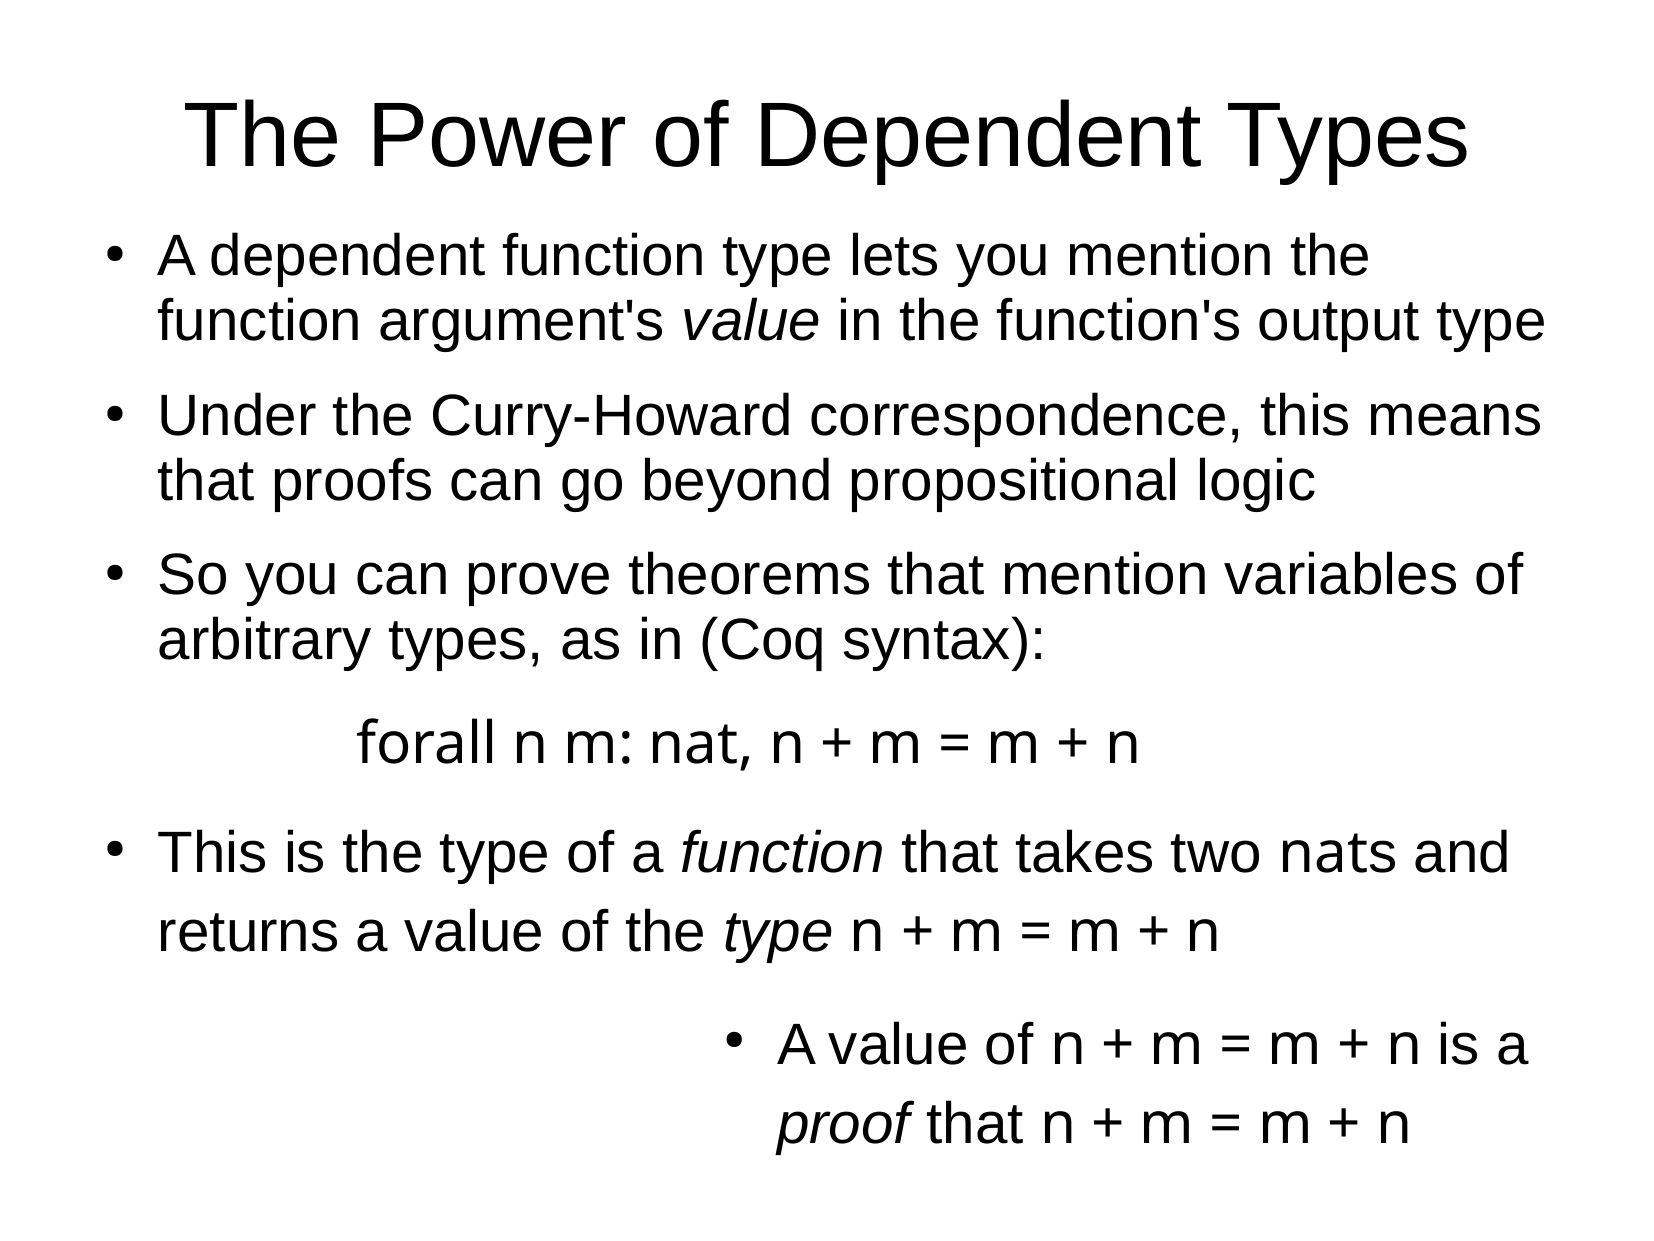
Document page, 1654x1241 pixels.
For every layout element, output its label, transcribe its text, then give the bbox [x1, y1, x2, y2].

text_box A value of n + m = m + n is a proof that n + m = m + n [706, 1002, 1547, 1201]
title The Power of Dependent Types [83, 31, 1573, 239]
list A dependent function type lets you mention the function argument's value in the function's output type Under the Curry-Howard correspondence, this means that proofs can go beyond propositional logic So you can prove theorems that mention variables of arbitrary types, as in (Coq syntax): forall n m: nat, n + m = m + n This is the type of a function that takes two nats and returns a value of the type n + m = m + n [86, 223, 1576, 958]
